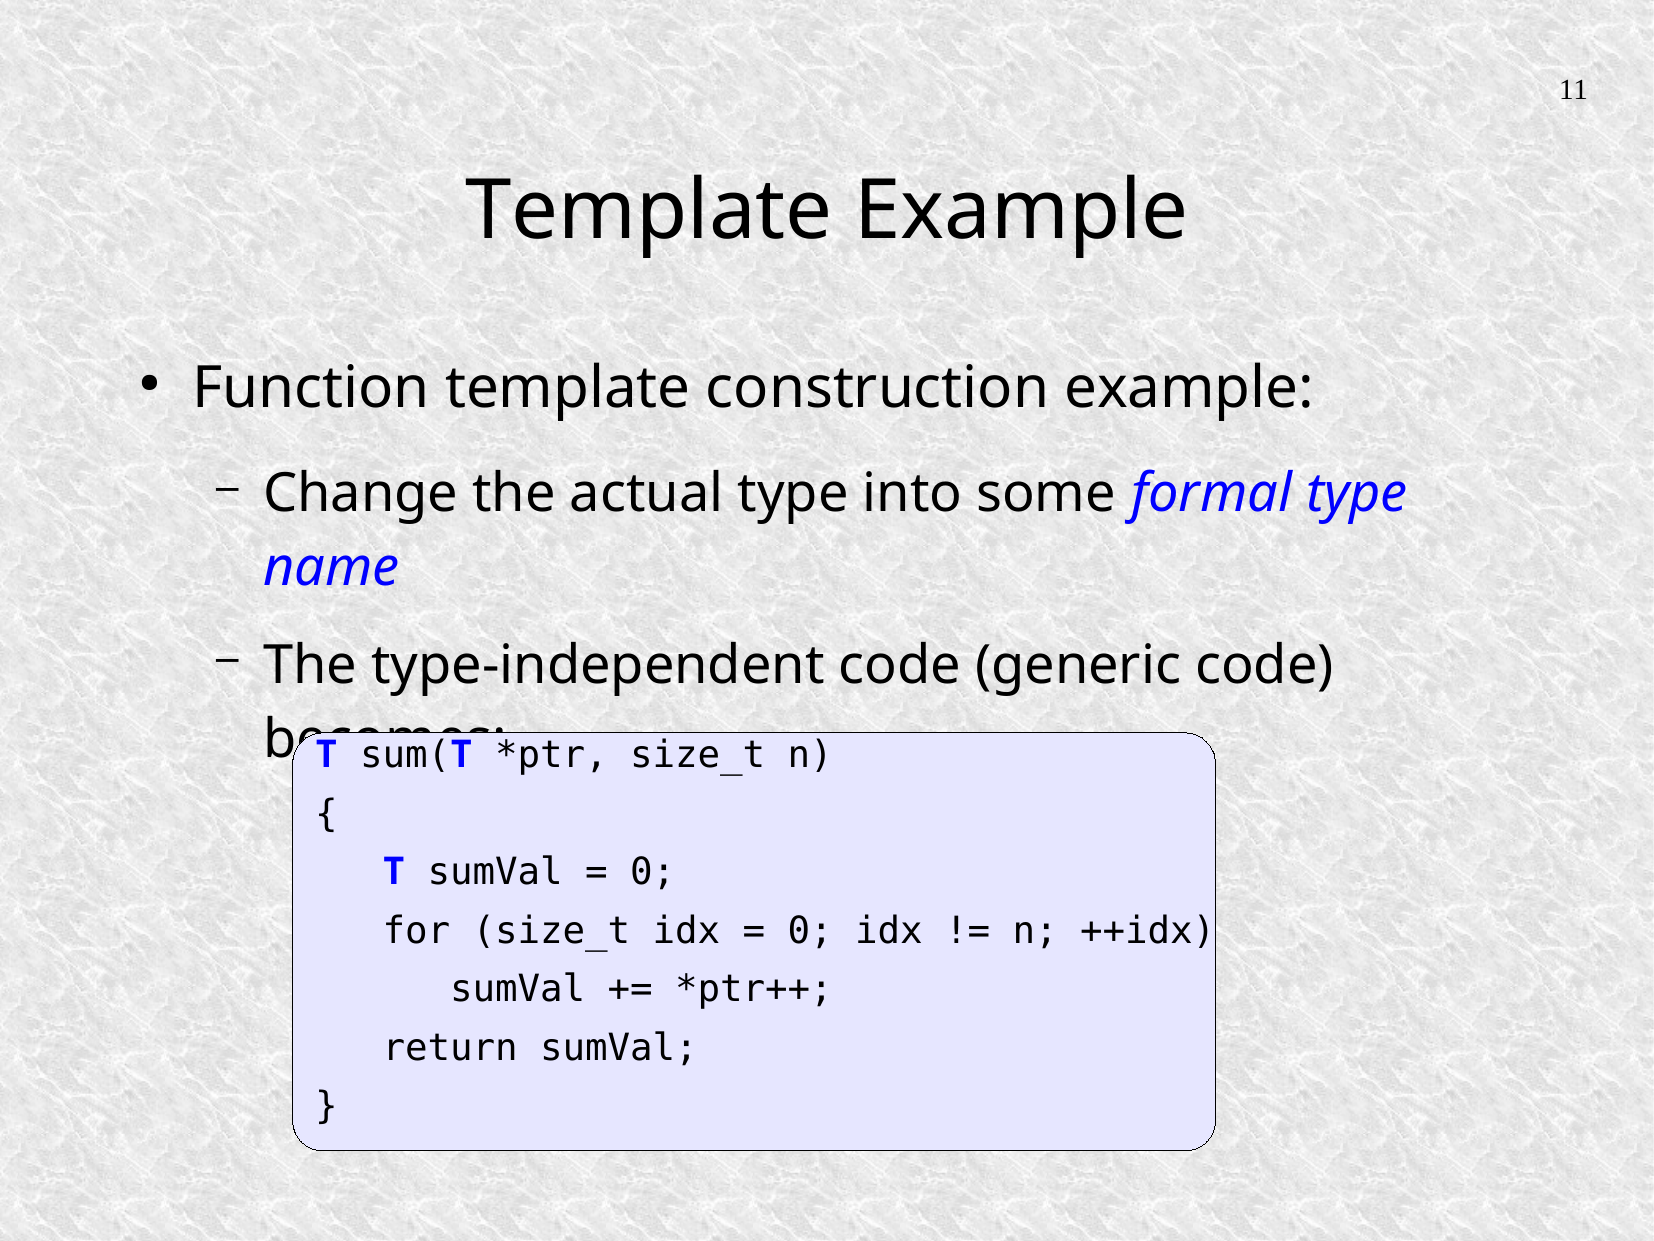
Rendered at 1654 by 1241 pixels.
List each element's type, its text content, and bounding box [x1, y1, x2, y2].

picture [0, 0, 1654, 1241]
list Function template construction example: Change the actual type into some formal type name The type-independent code (generic code) becomes: [121, 344, 1534, 1178]
text_box T sum(T *ptr, size_t n) { T sumVal = 0; for (size_t idx = 0; idx != n; ++idx) sumVal += *ptr++; return sumVal; } [292, 732, 1216, 1151]
title Template Example [121, 102, 1534, 311]
